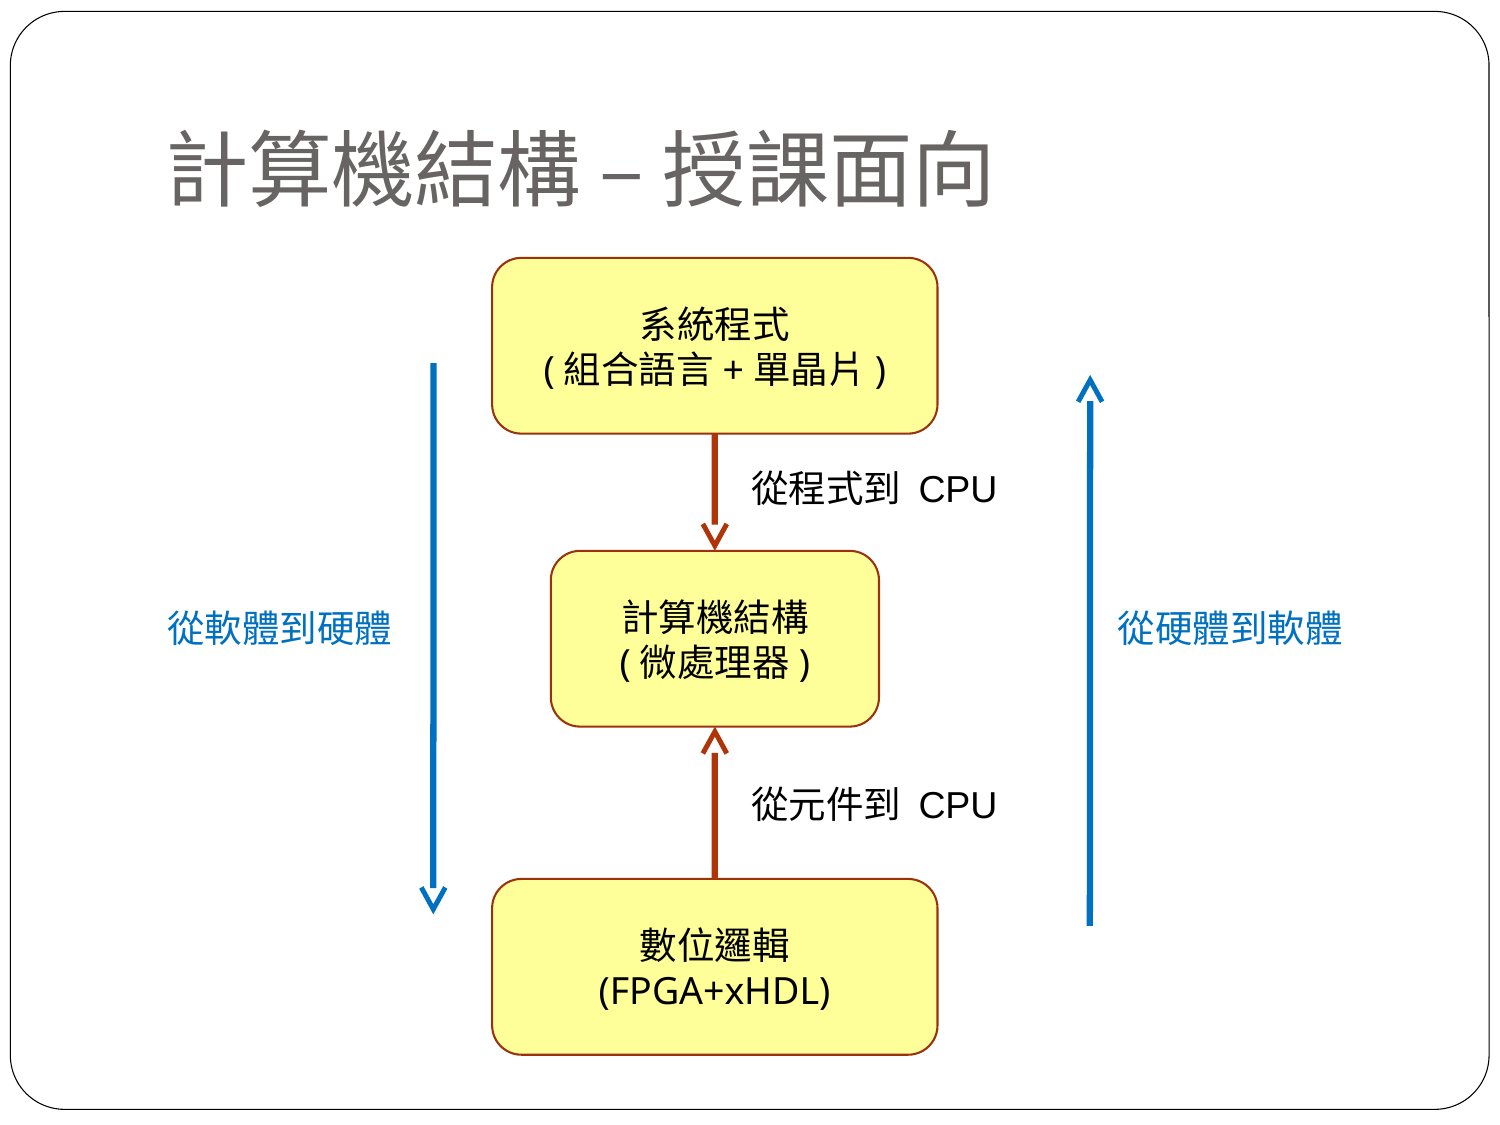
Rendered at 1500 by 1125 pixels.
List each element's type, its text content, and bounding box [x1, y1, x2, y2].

text_box 從軟體到硬體 [152, 597, 411, 659]
list [150, 237, 1426, 988]
text_box 從程式到 CPU [736, 456, 1013, 518]
title 計算機結構 – 授課面向 [150, 44, 1426, 233]
text_box 系統程式 (組合語言+單晶片) [492, 257, 938, 434]
text_box 從硬體到軟體 [1103, 597, 1358, 659]
text_box 計算機結構 (微處理器) [550, 550, 879, 727]
text_box 從元件到 CPU [736, 773, 1013, 834]
text_box 數位邏輯 (FPGA+xHDL) [492, 878, 938, 1055]
